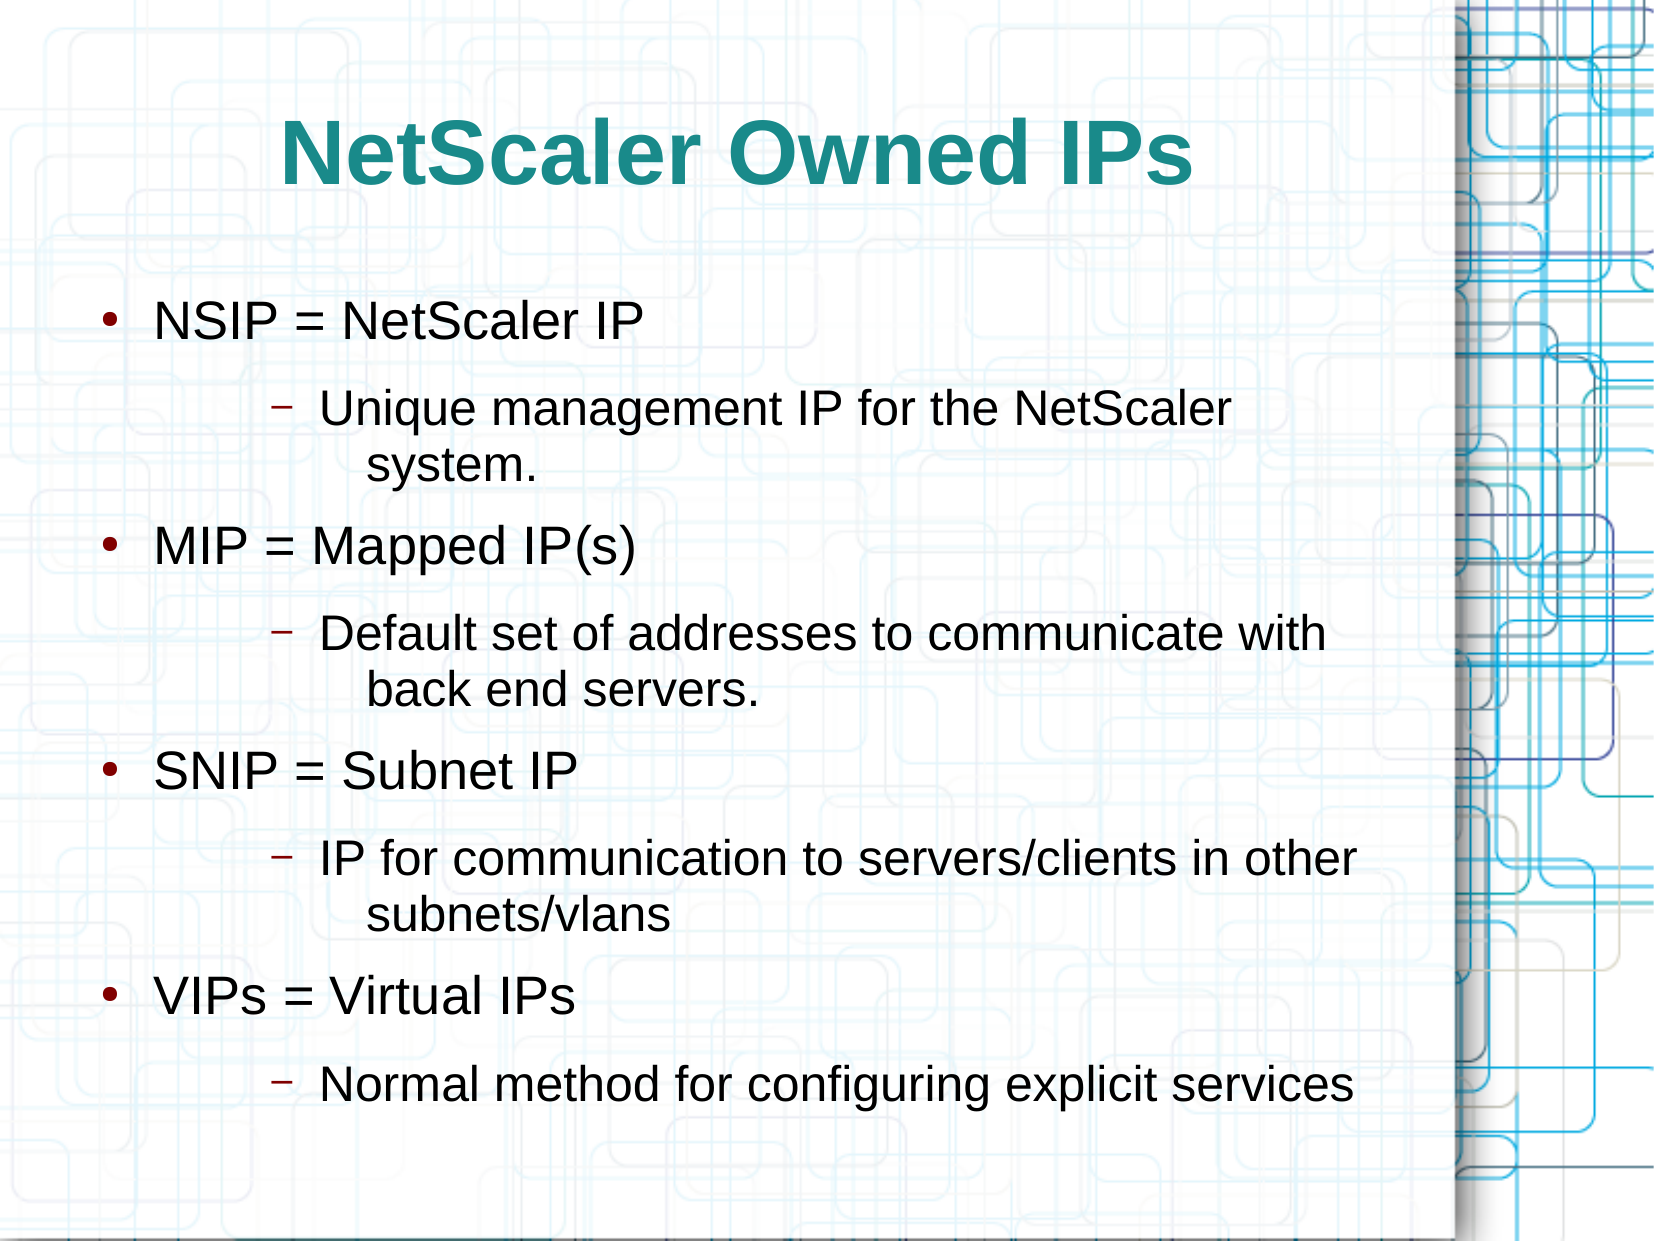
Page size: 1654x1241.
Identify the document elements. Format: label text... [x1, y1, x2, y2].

title NetScaler Owned IPs [59, 49, 1418, 257]
list NSIP = NetScaler IP Unique management IP for the NetScaler system. MIP = Mapped IP(s) Default set of addresses to communicate with back end servers. SNIP = Subnet IP IP for communication to servers/clients in other subnets/vlans VIPs = Virtual IPs Normal method for configuring explicit services [82, 290, 1418, 1112]
picture [0, 0, 1654, 1241]
